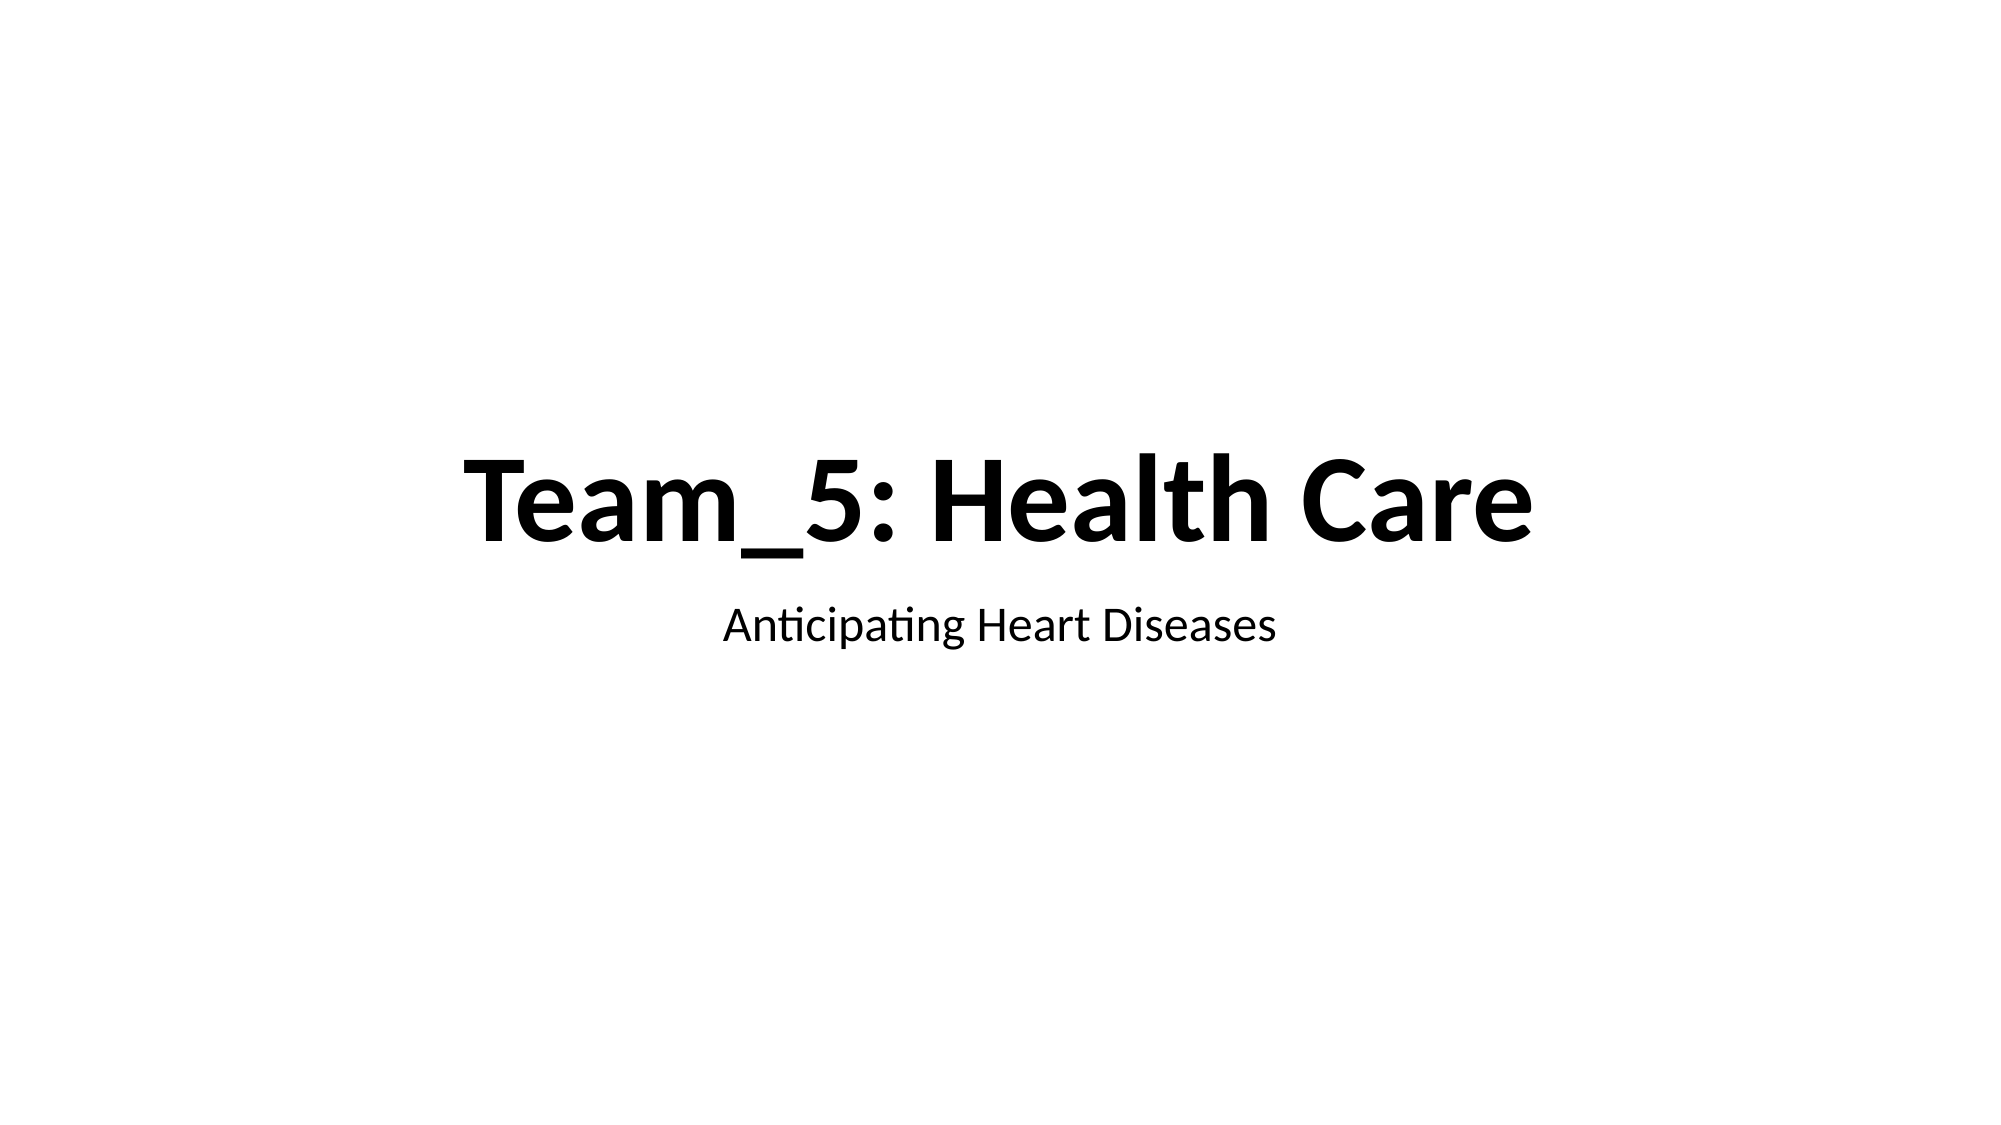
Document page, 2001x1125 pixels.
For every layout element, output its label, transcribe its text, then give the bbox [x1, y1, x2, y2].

subtitle Anticipating Heart Diseases [249, 590, 1750, 863]
title Team_5: Health Care [249, 184, 1750, 576]
